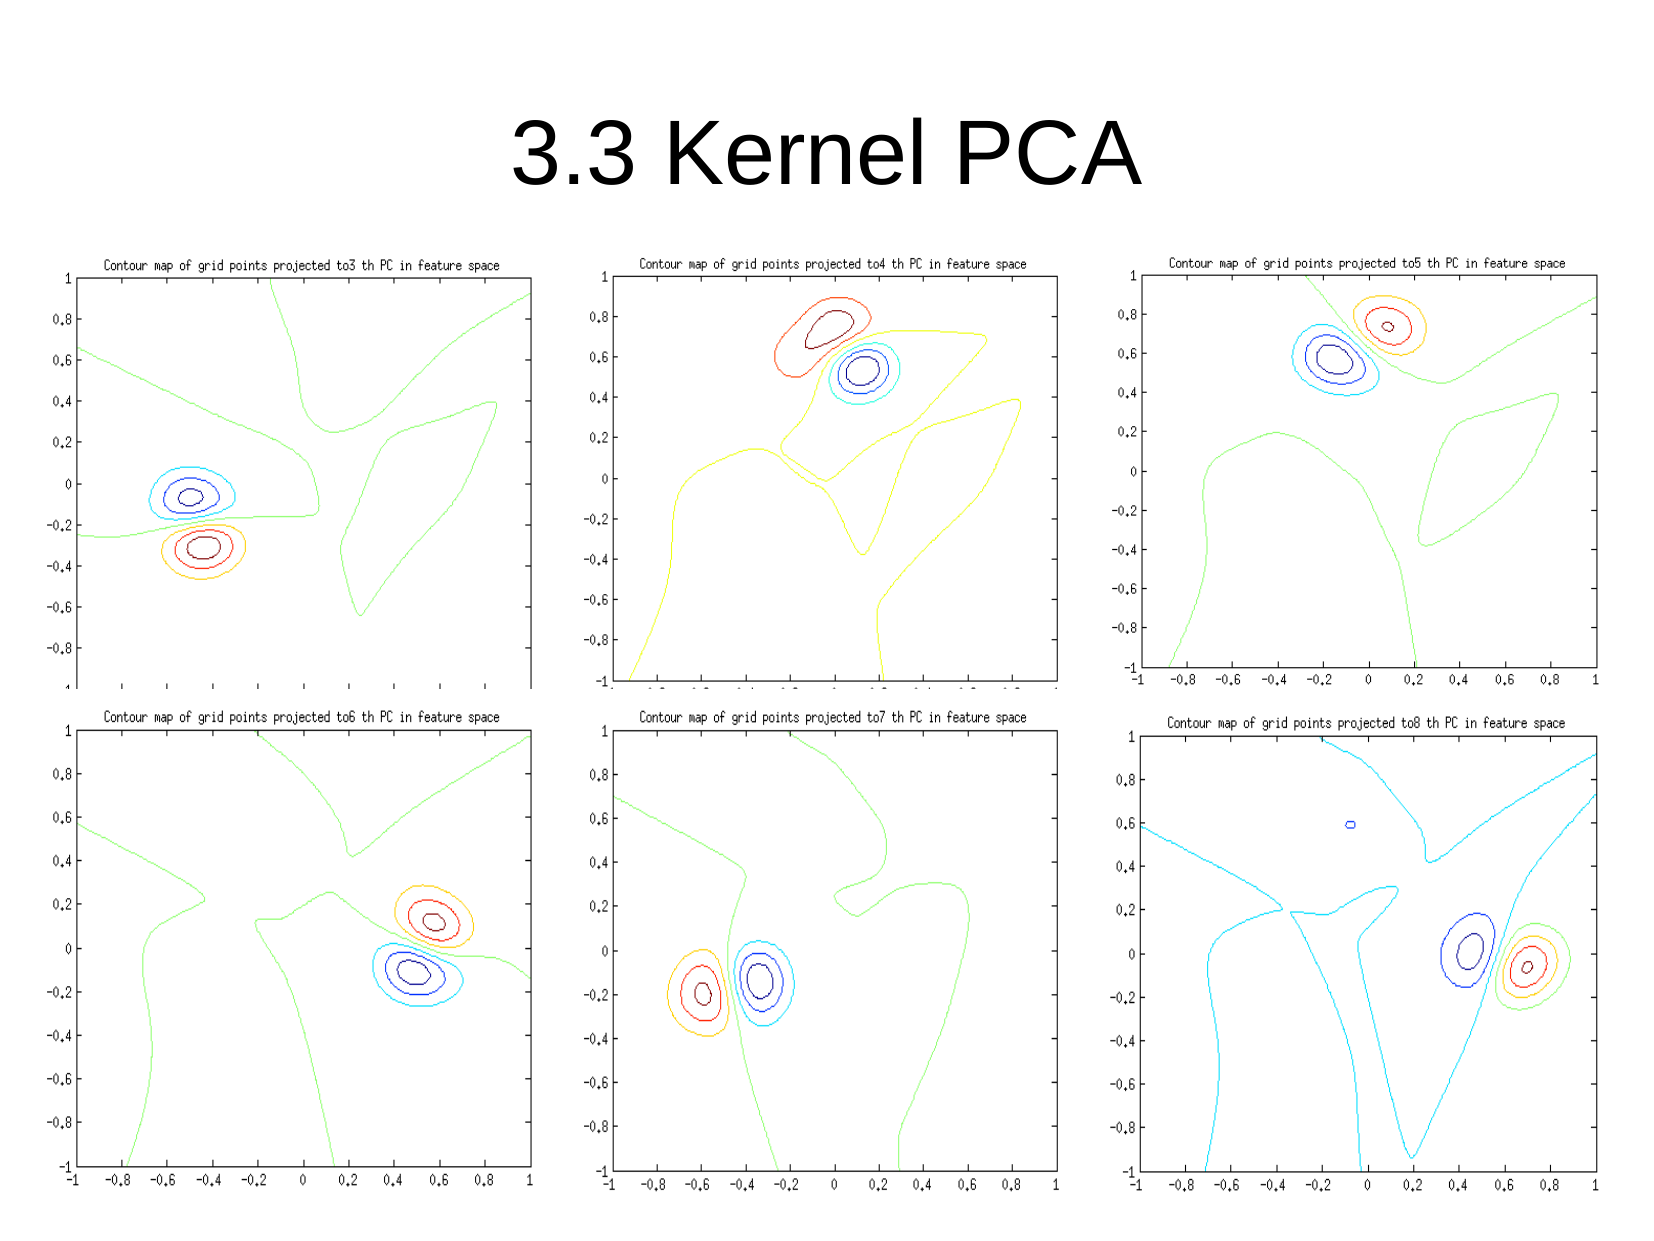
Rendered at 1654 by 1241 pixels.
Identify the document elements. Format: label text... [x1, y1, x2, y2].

picture [0, 238, 1652, 1231]
title 3.3 Kernel PCA [82, 49, 1571, 239]
